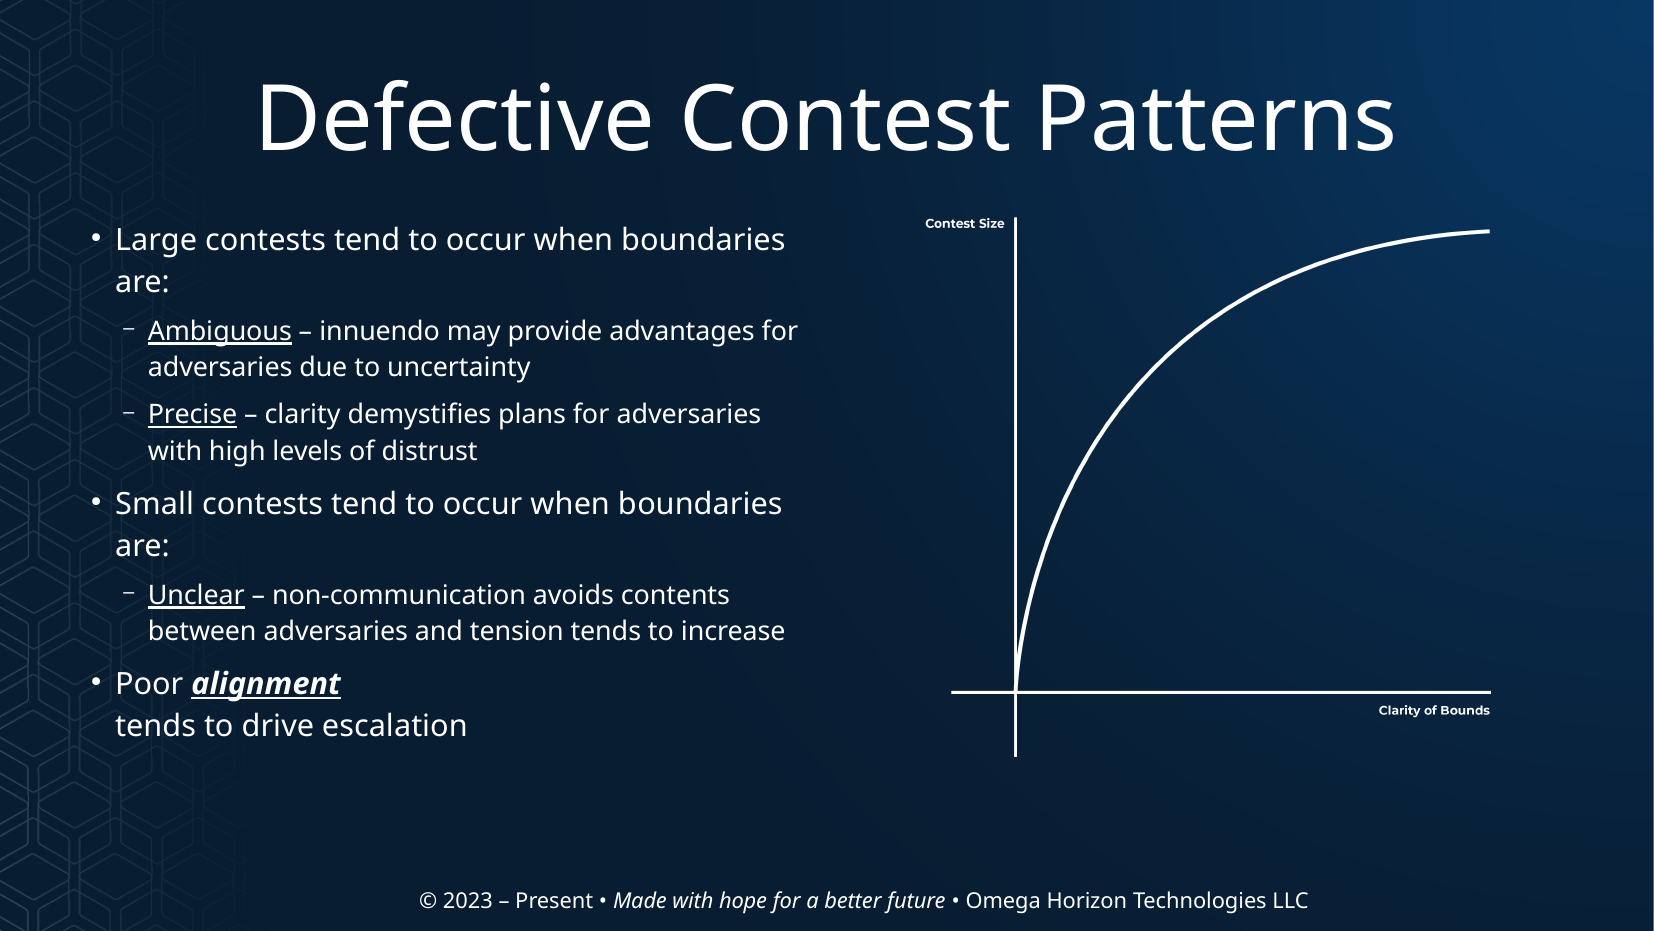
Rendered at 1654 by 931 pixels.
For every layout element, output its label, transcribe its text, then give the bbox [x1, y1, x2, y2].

list Large contests tend to occur when boundaries are: Ambiguous – innuendo may provide advantages for adversaries due to uncertainty Precise – clarity demystifies plans for adversaries with high levels of distrust Small contests tend to occur when boundaries are: Unclear – non-communication avoids contents between adversaries and tension tends to increase Poor alignment tends to drive escalation [82, 217, 809, 758]
title Defective Contest Patterns [82, 37, 1571, 193]
picture [0, 0, 1654, 931]
